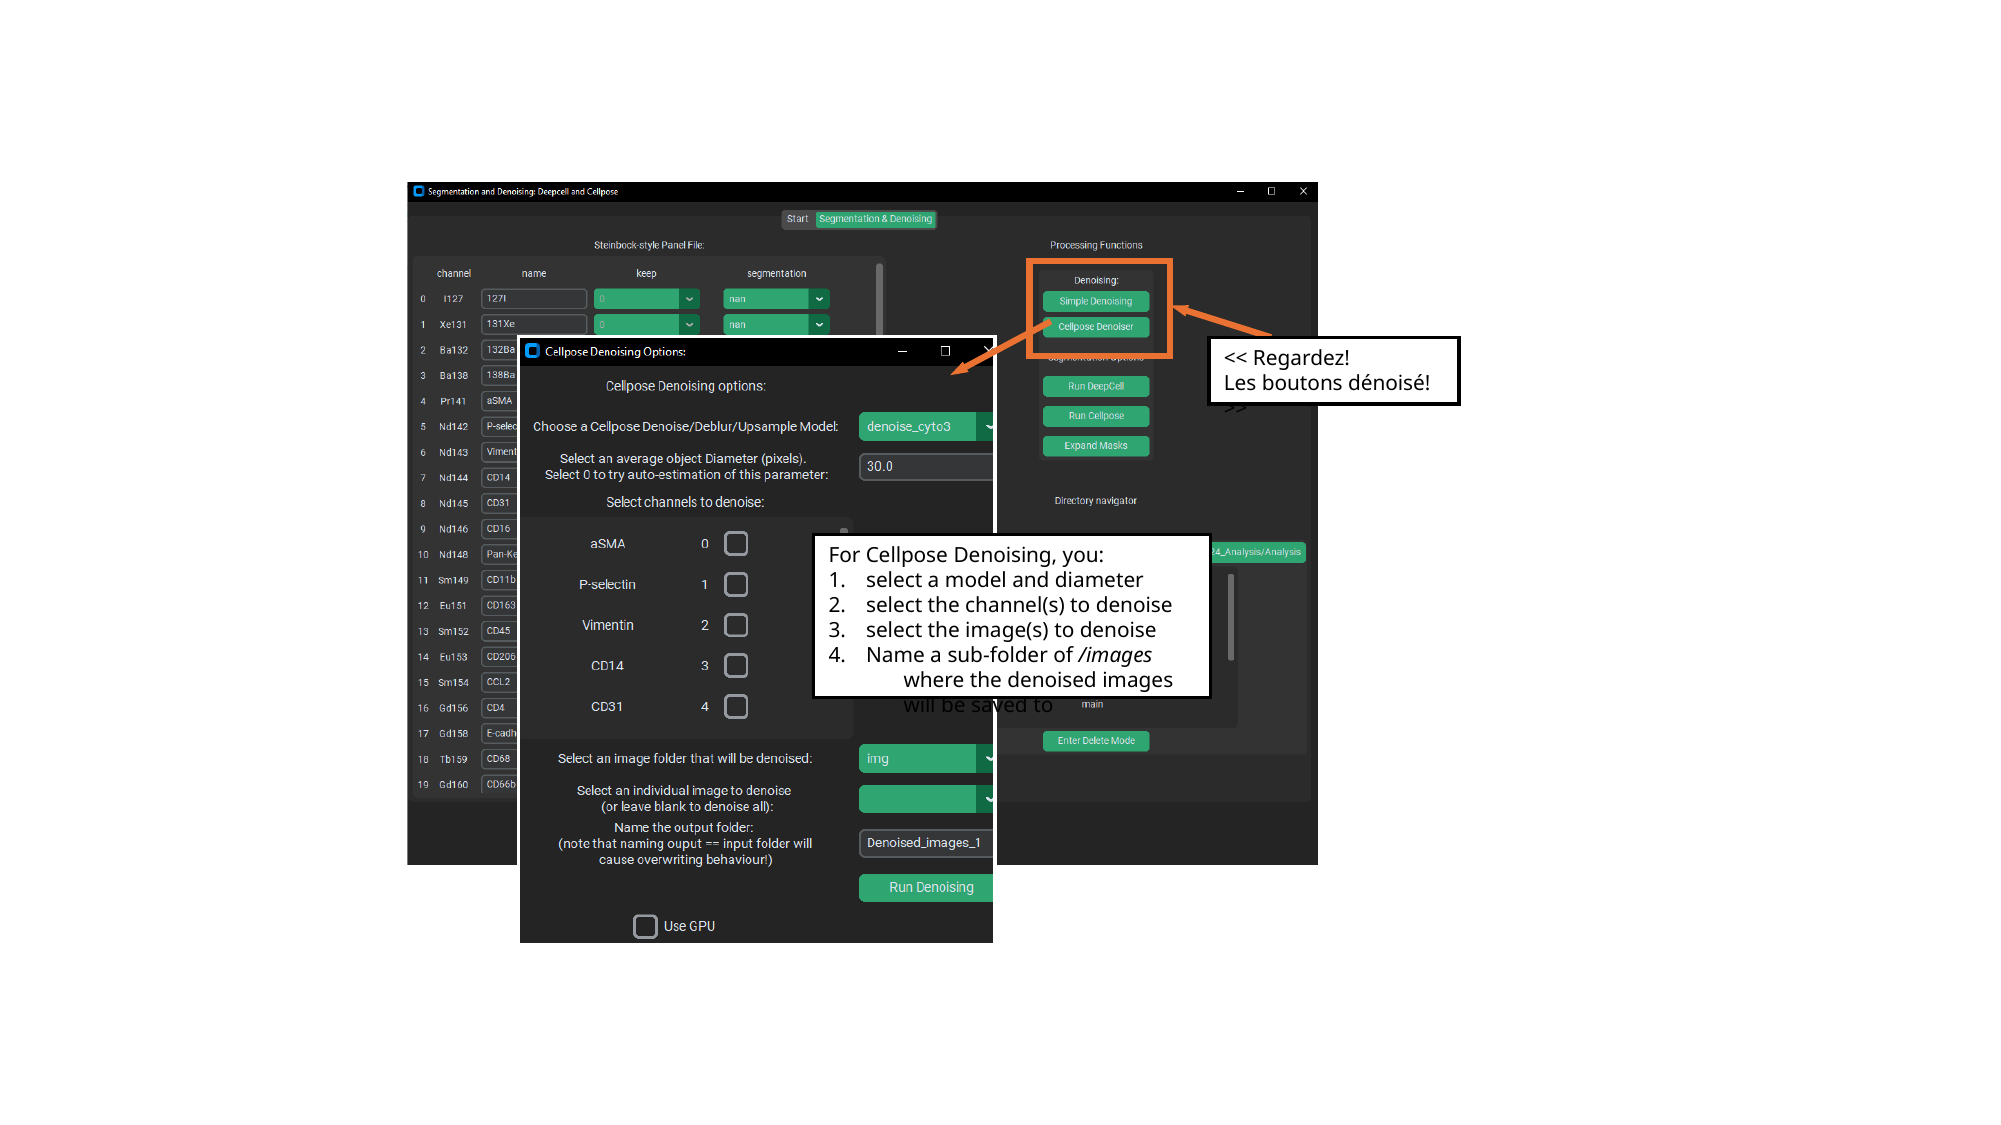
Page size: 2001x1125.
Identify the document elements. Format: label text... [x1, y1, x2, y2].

picture [407, 181, 1319, 866]
picture [997, 309, 1319, 866]
text_box << Regardez! Les boutons dénoisé! >> [1209, 337, 1459, 404]
picture [519, 338, 994, 944]
picture [1033, 264, 1167, 353]
text_box For Cellpose Denoising, you: select a model and diameter select the channel(s) to denoise select the image(s) to denoise Name a sub-folder of /images where the denoised images will be saved to [813, 534, 1210, 697]
